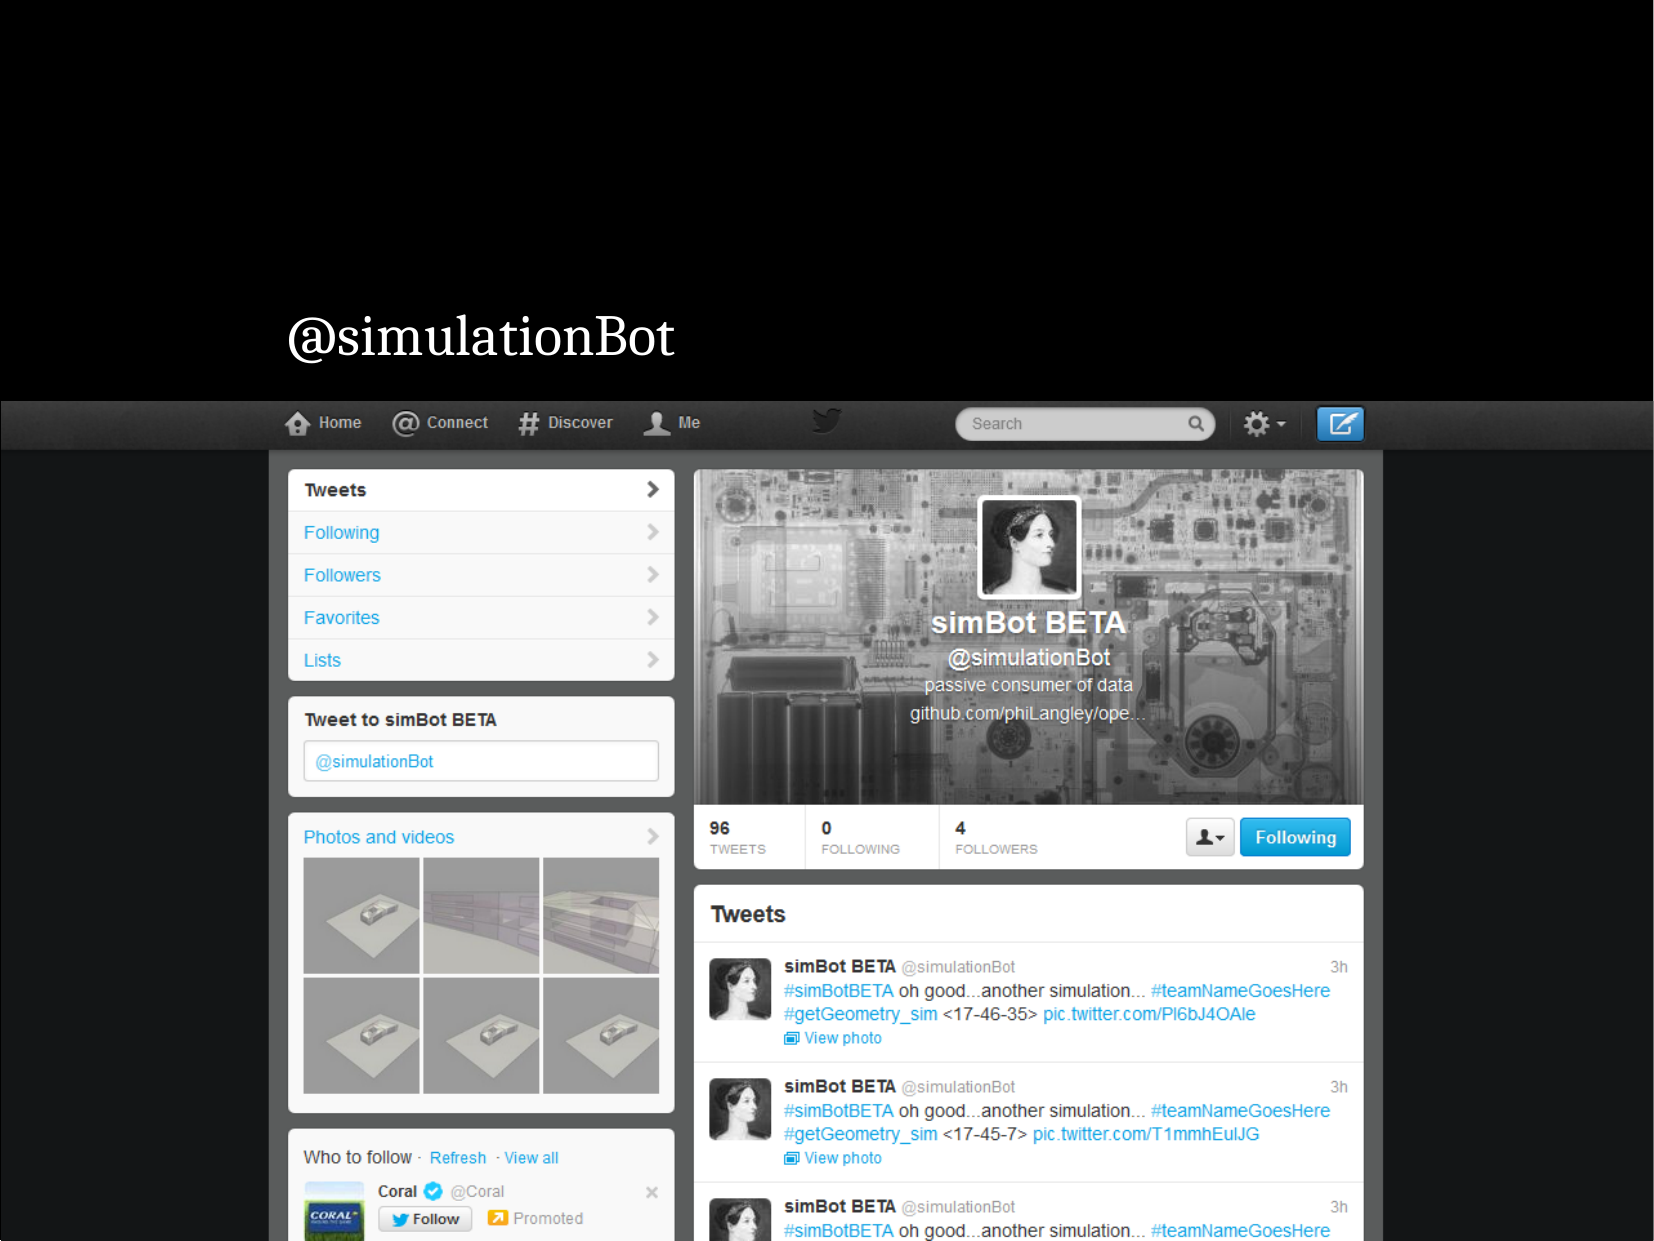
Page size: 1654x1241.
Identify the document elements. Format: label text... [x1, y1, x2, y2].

picture [1, 401, 1654, 1241]
text_box @simulationBot [271, 295, 827, 379]
